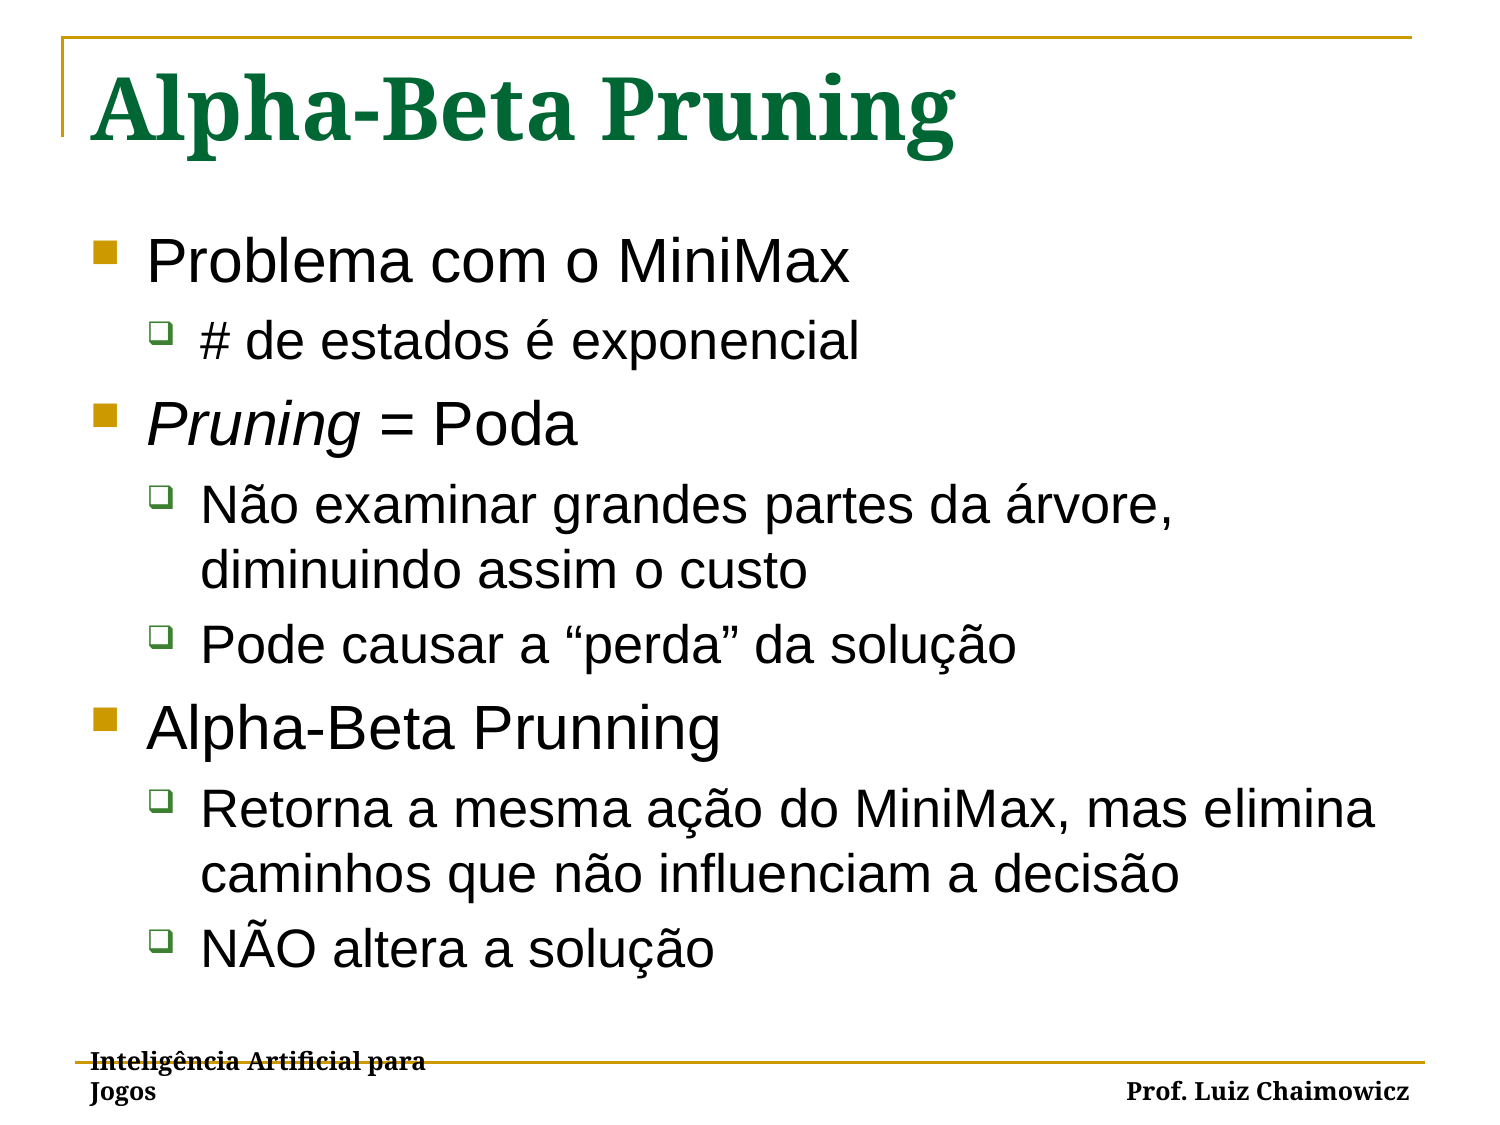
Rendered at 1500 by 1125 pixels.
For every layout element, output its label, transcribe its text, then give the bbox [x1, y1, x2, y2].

footer Inteligência Artificial para Jogos [75, 1074, 500, 1113]
title Alpha-Beta Pruning [75, 45, 1425, 188]
list Problema com o MiniMax # de estados é exponencial Pruning = Poda Não examinar grandes partes da árvore, diminuindo assim o custo Pode causar a “perda” da solução Alpha-Beta Prunning Retorna a mesma ação do MiniMax, mas elimina caminhos que não influenciam a decisão NÃO altera a solução [75, 212, 1425, 1038]
